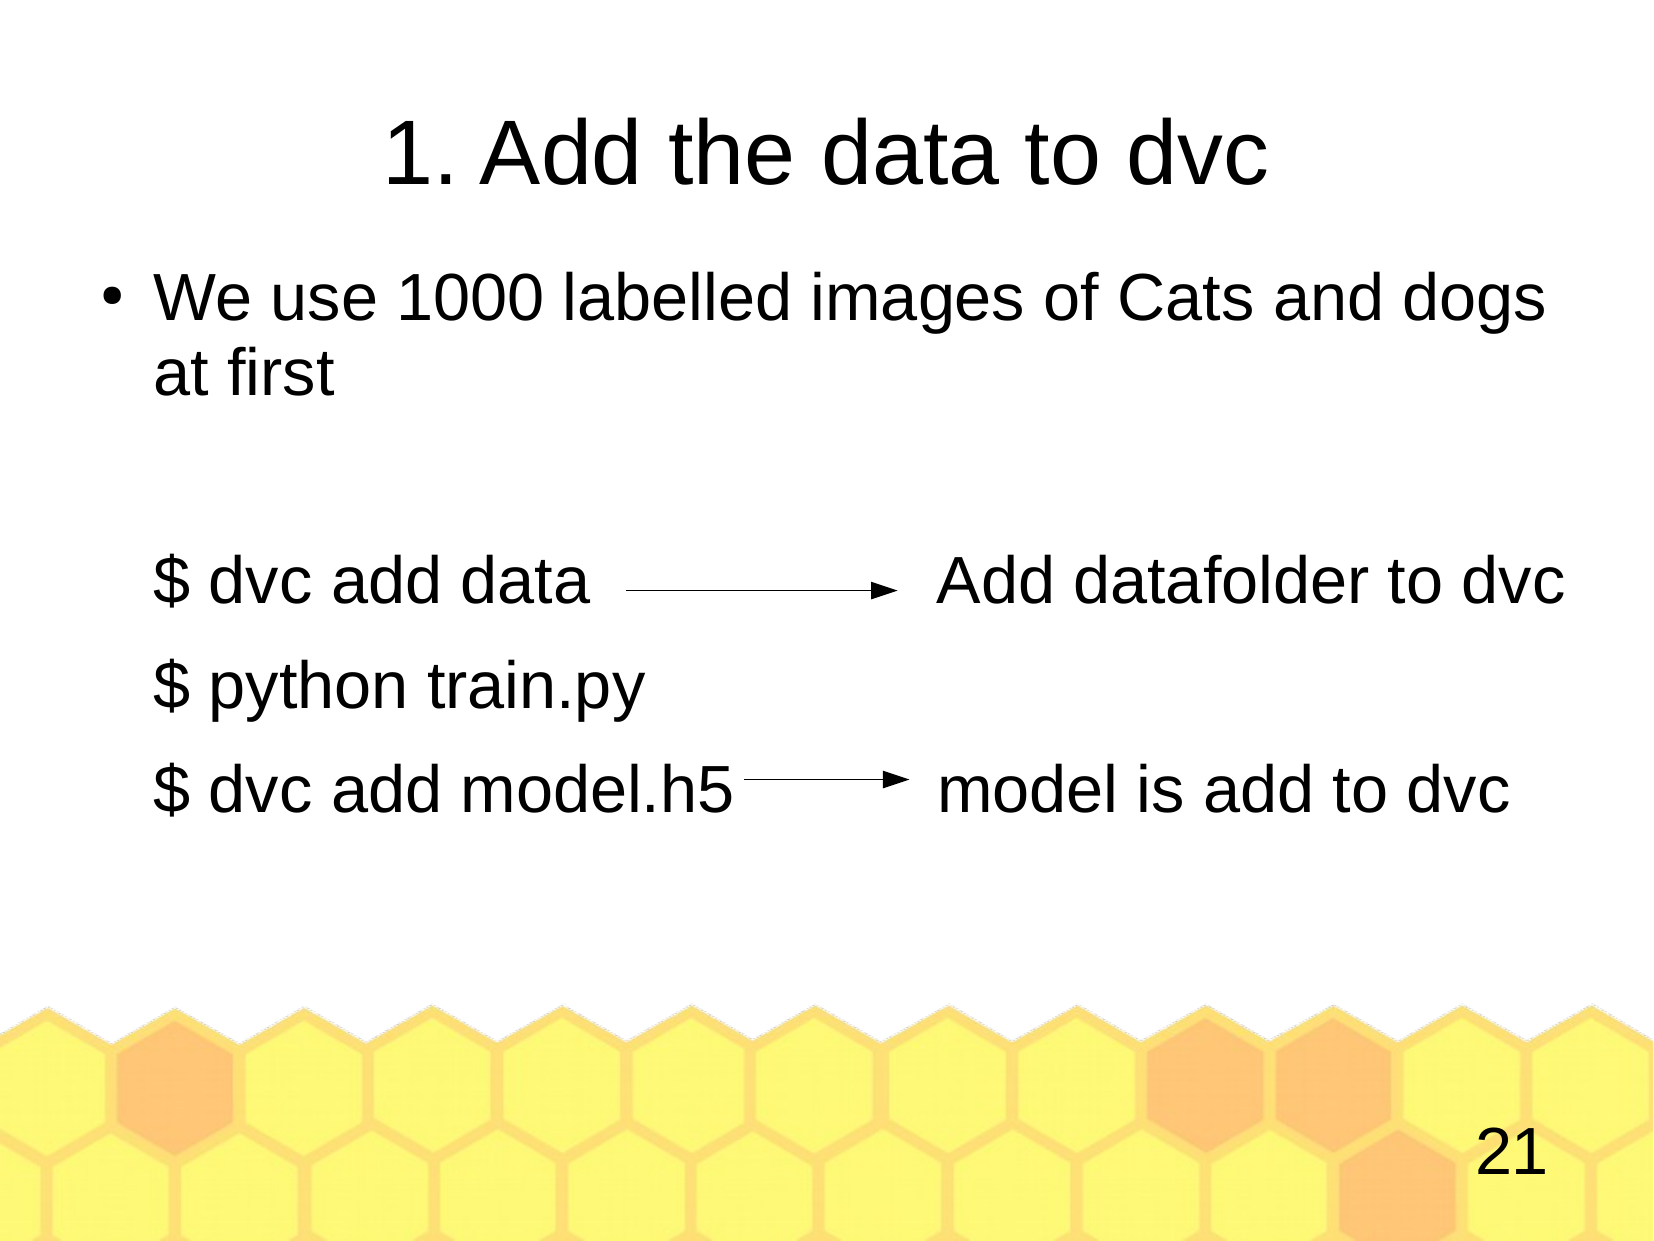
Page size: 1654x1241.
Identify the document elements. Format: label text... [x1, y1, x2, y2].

text_box 21 [1417, 1062, 1607, 1241]
title 1. Add the data to dvc [82, 49, 1571, 257]
list We use 1000 labelled images of Cats and dogs at first $ dvc add data Add datafolder to dvc $ python train.py $ dvc add model.h5 model is add to dvc [82, 260, 1571, 980]
picture [0, 1001, 1654, 1241]
